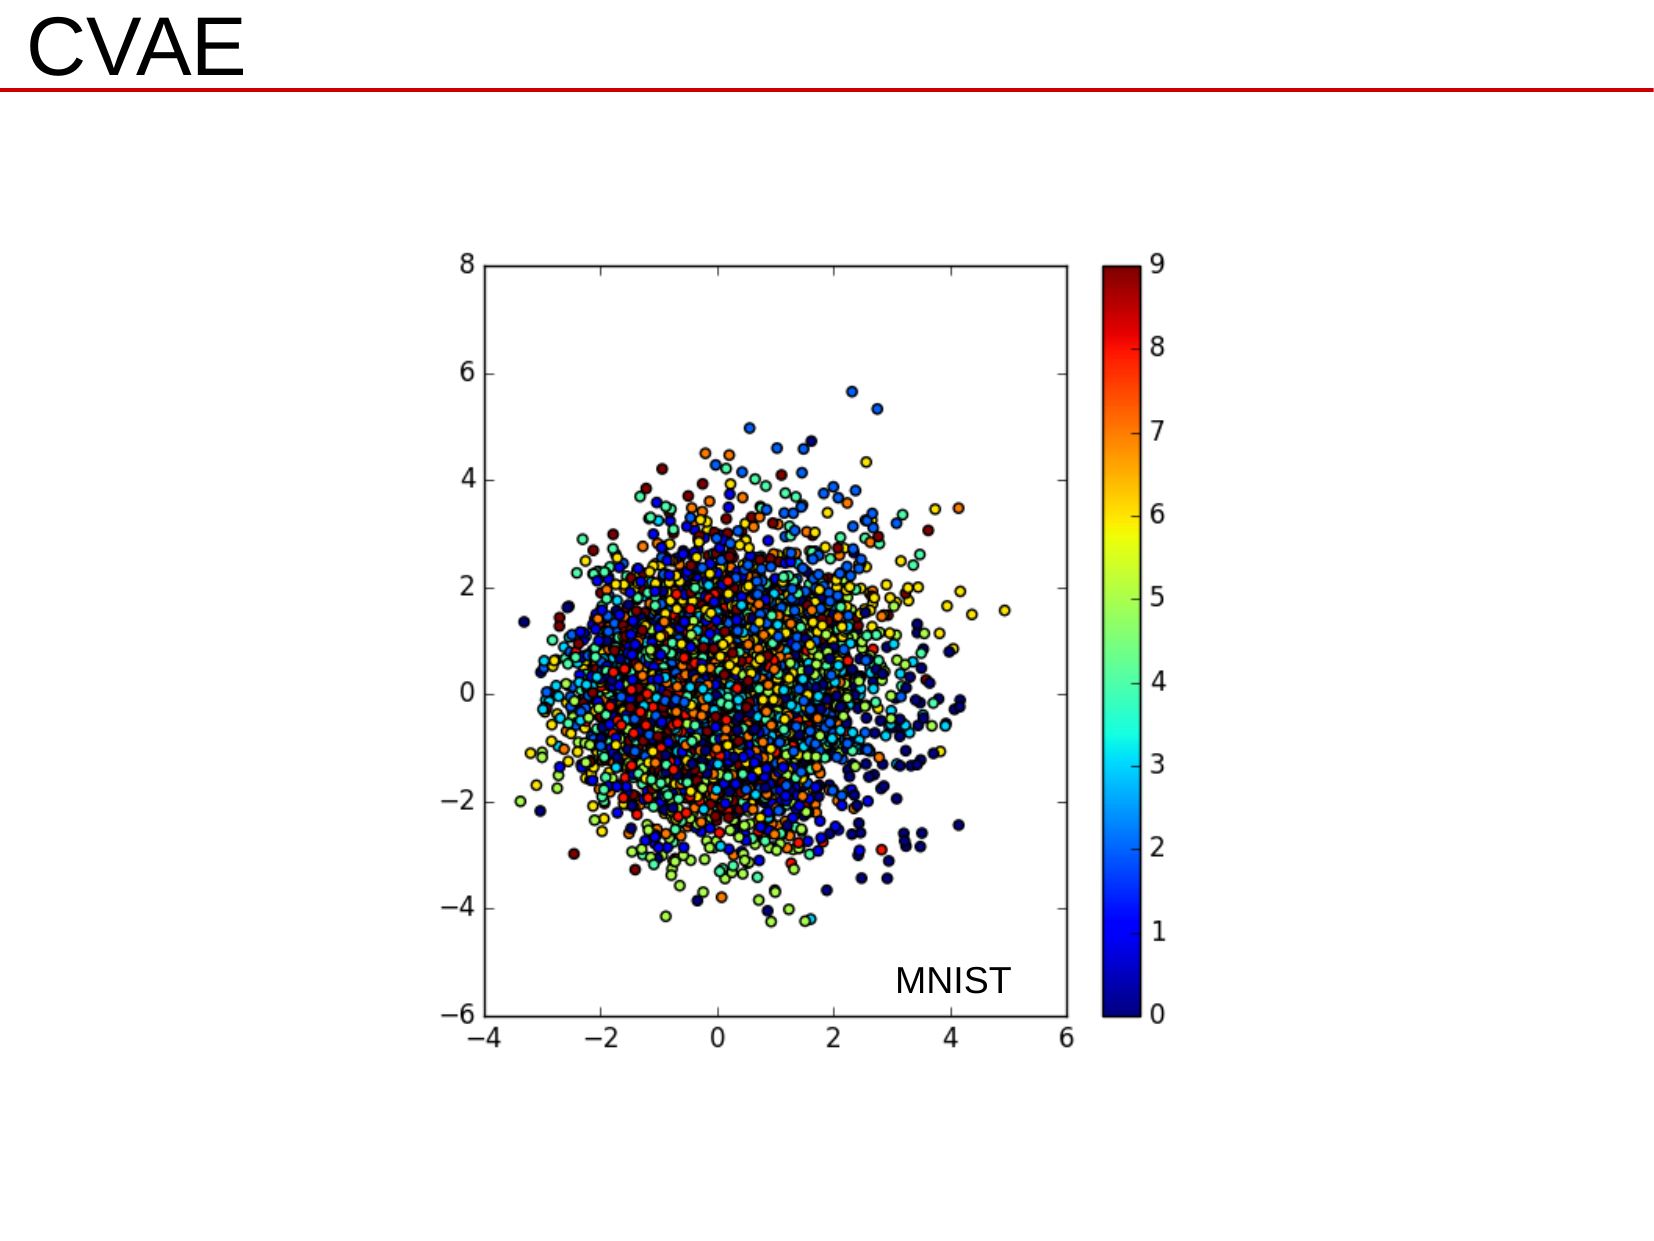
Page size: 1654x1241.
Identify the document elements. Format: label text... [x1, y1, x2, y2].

text_box MNIST [870, 952, 1051, 1010]
picture [367, 172, 1306, 1111]
title CVAE [26, 0, 1471, 94]
